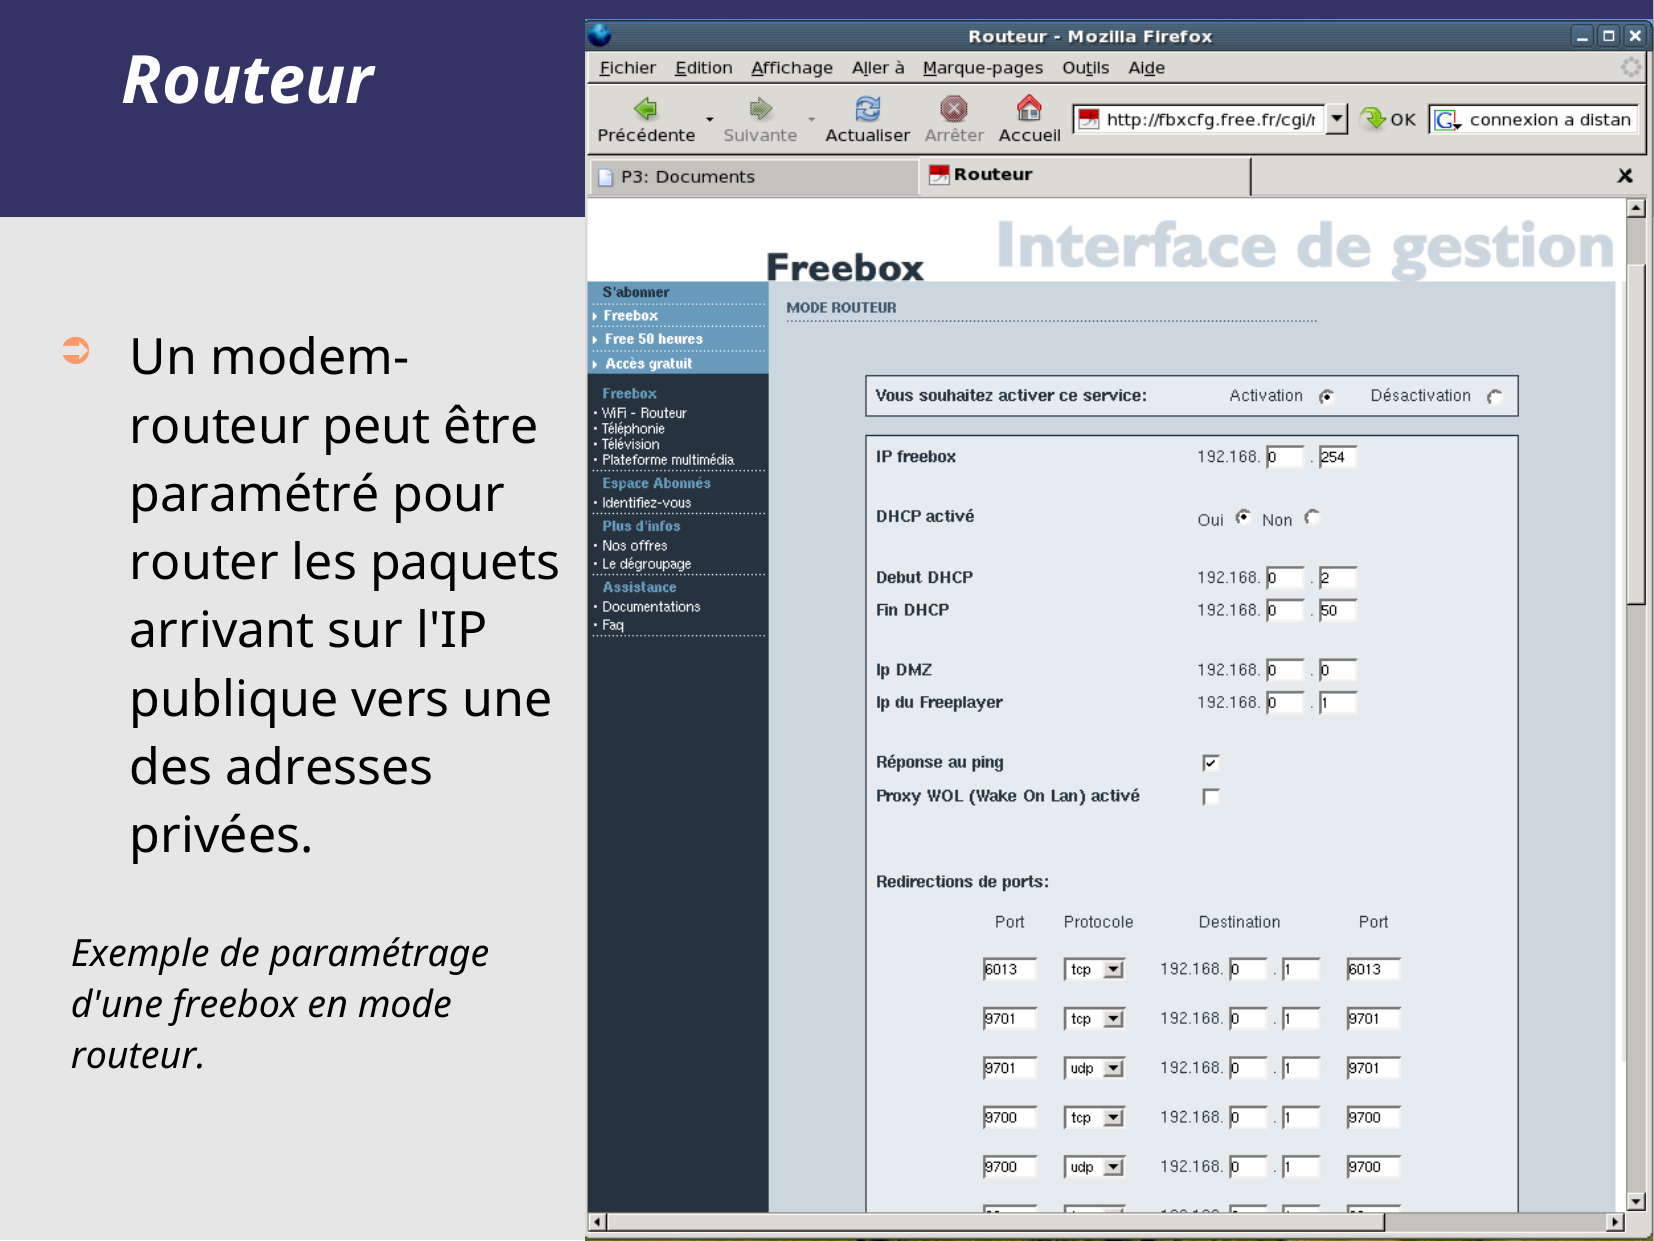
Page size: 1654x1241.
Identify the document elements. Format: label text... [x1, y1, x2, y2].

picture [585, 19, 1654, 1241]
text_box Exemple de paramétrage d'une freebox en mode routeur. [70, 926, 507, 1138]
list Un modem-routeur peut être paramétré pour router les paquets arrivant sur l'IP publique vers une des adresses privées. [47, 321, 578, 821]
title Routeur [121, 19, 585, 227]
